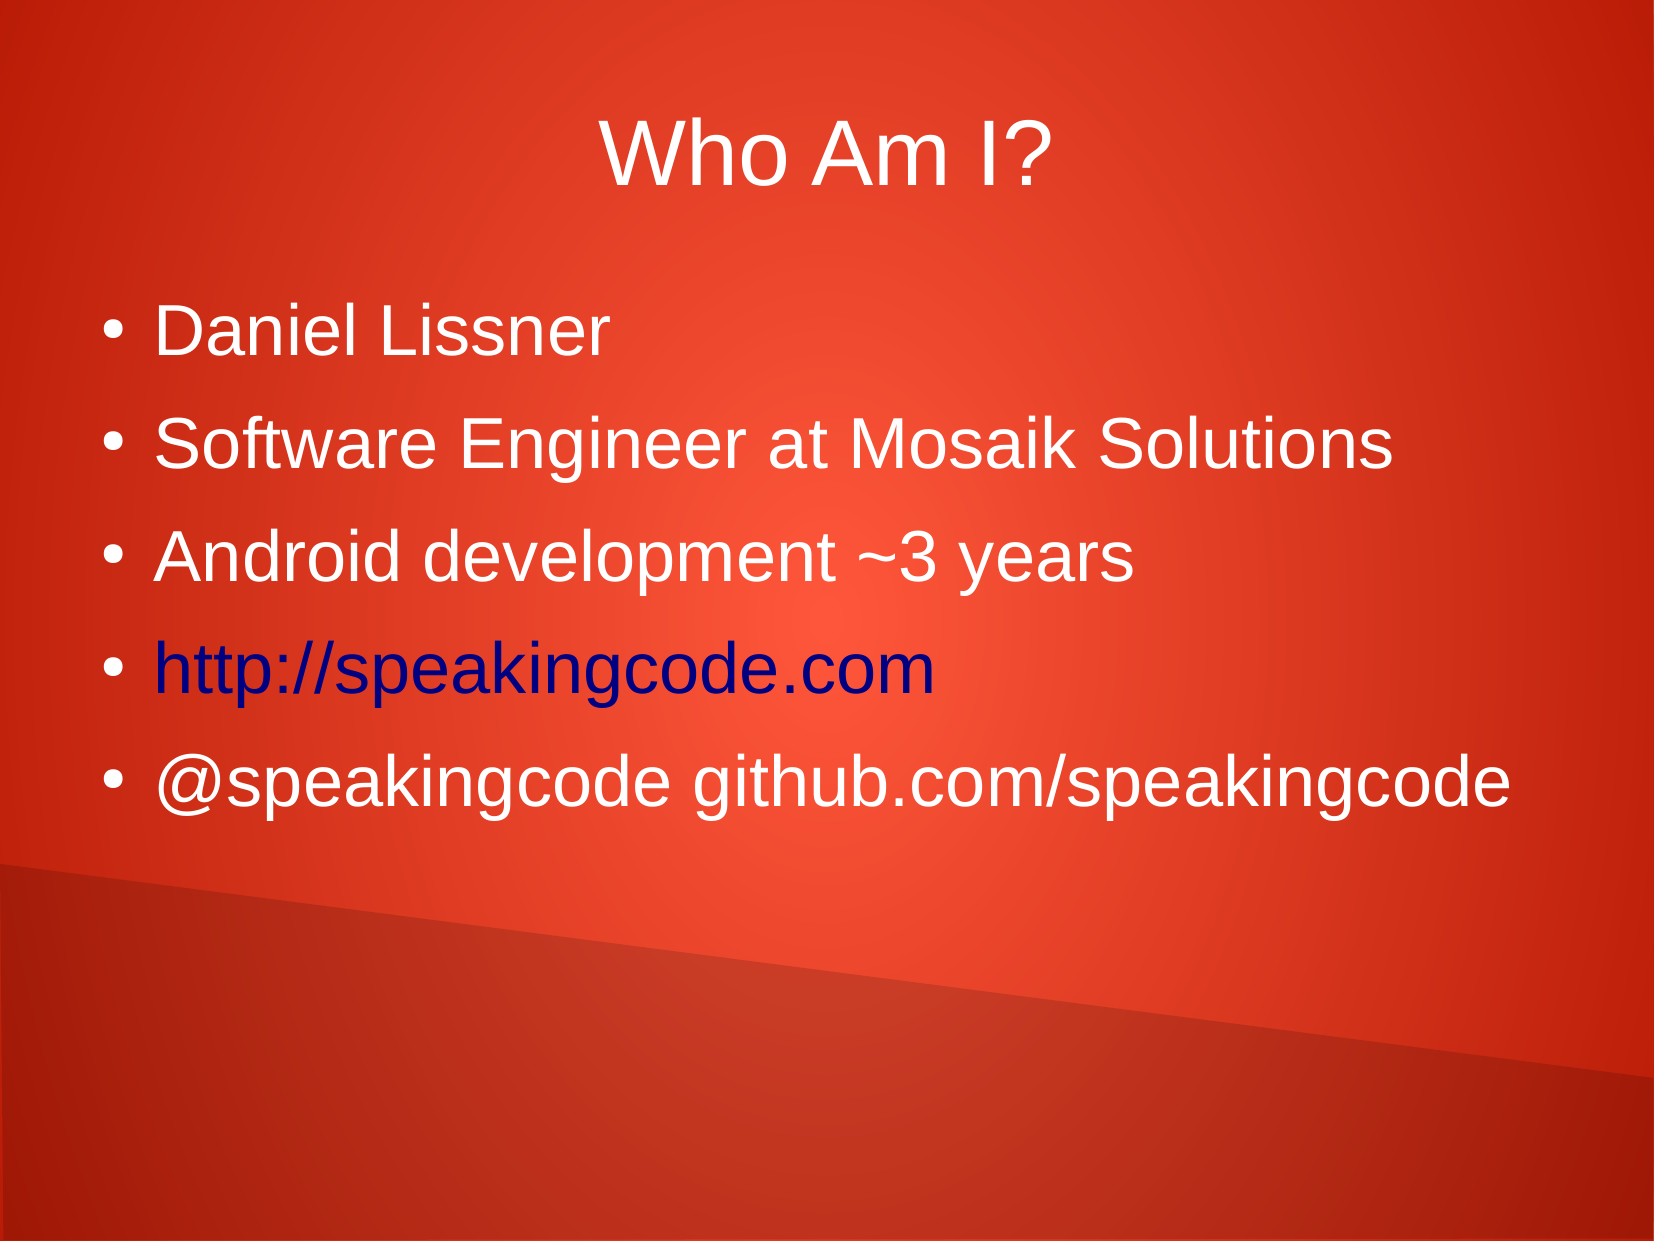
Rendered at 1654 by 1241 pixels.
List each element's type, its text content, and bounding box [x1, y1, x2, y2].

title Who Am I? [82, 49, 1571, 257]
list Daniel Lissner Software Engineer at Mosaik Solutions Android development ~3 years http://speakingcode.com @speakingcode github.com/speakingcode [82, 290, 1571, 1010]
